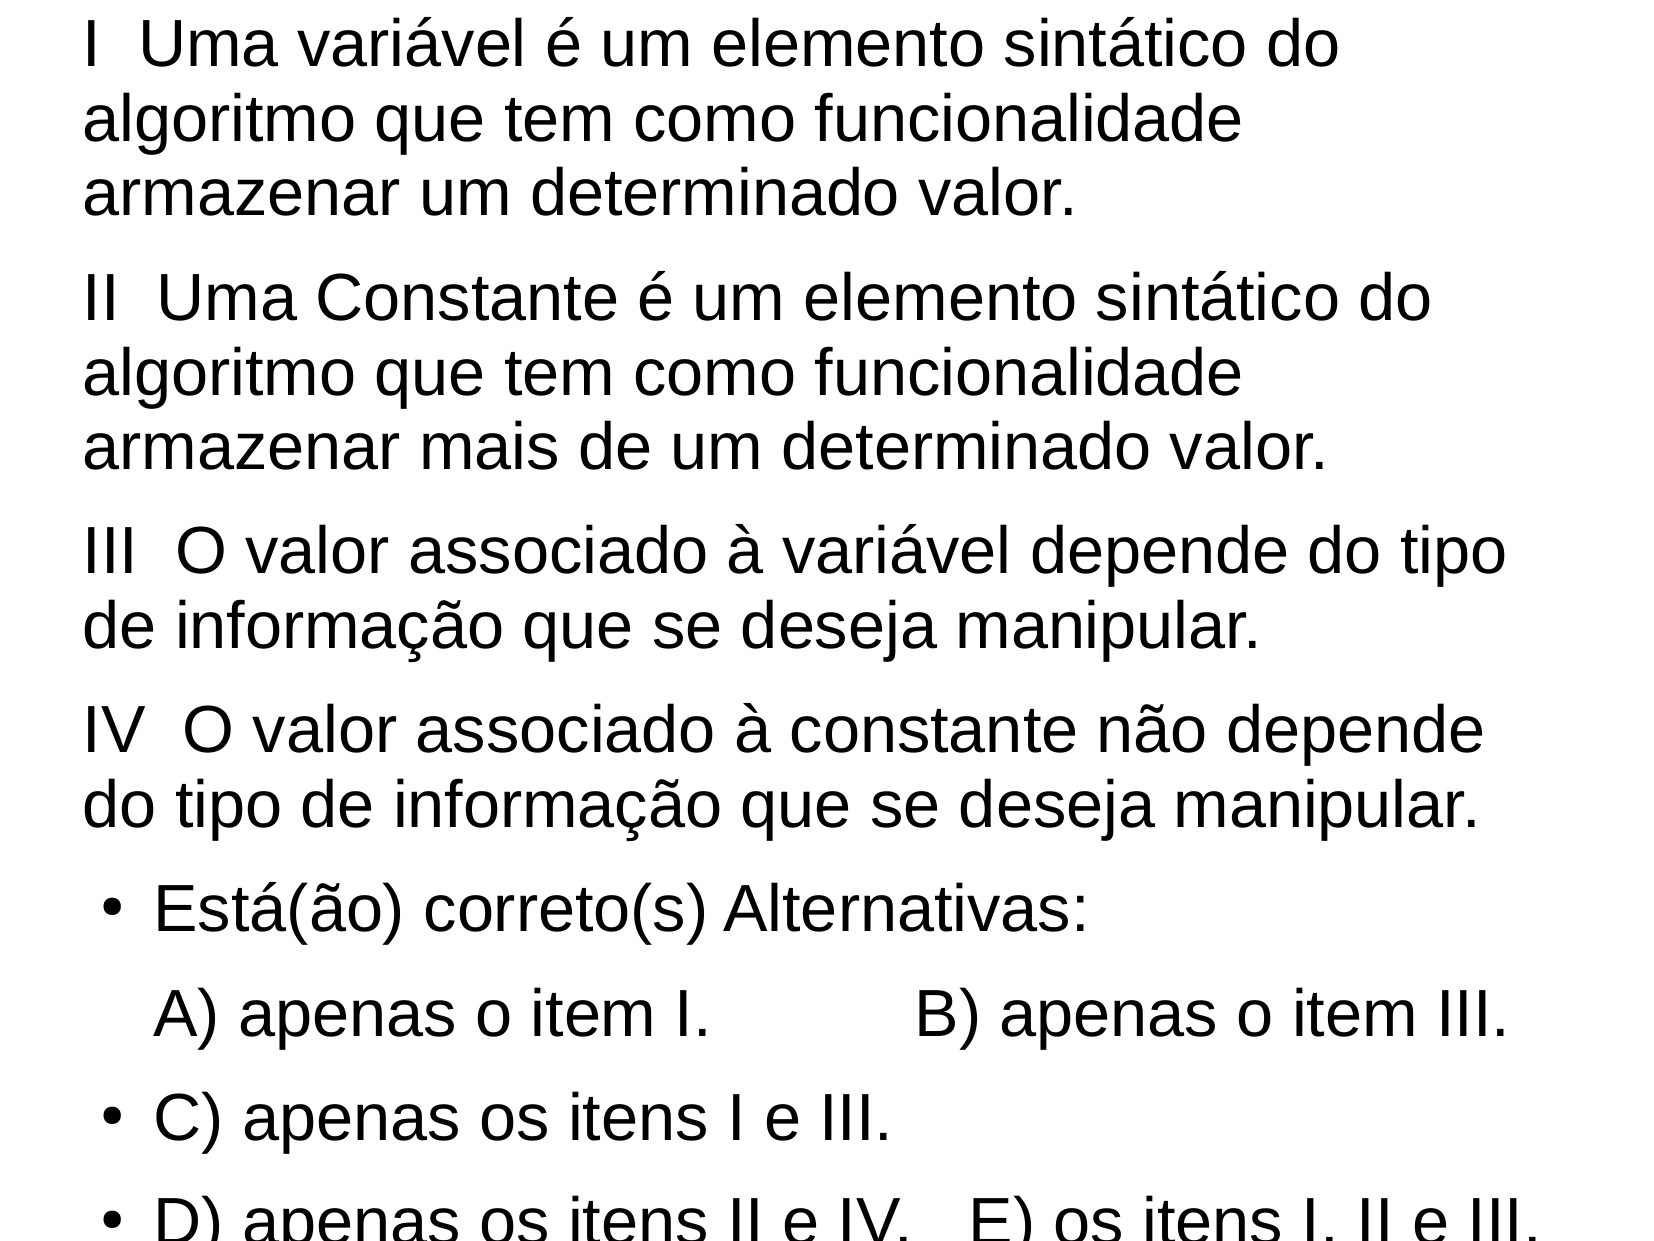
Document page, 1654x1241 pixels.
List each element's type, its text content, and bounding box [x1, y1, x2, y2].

list I ­ Uma variável é um elemento sintático do algoritmo que tem como funcionalidade armazenar um determinado valor. II ­ Uma Constante é um elemento sintático do algoritmo que tem como funcionalidade armazenar mais de um determinado valor. III ­ O valor associado à variável depende do tipo de informação que se deseja manipular. IV ­ O valor associado à constante não depende do tipo de informação que se deseja manipular. Está(ão) correto(s) Alternativas: A) apenas o item I. B) apenas o item III. C) apenas os itens I e III. D) apenas os itens II e IV. E) os itens I, II e III. [82, 5, 1571, 1241]
